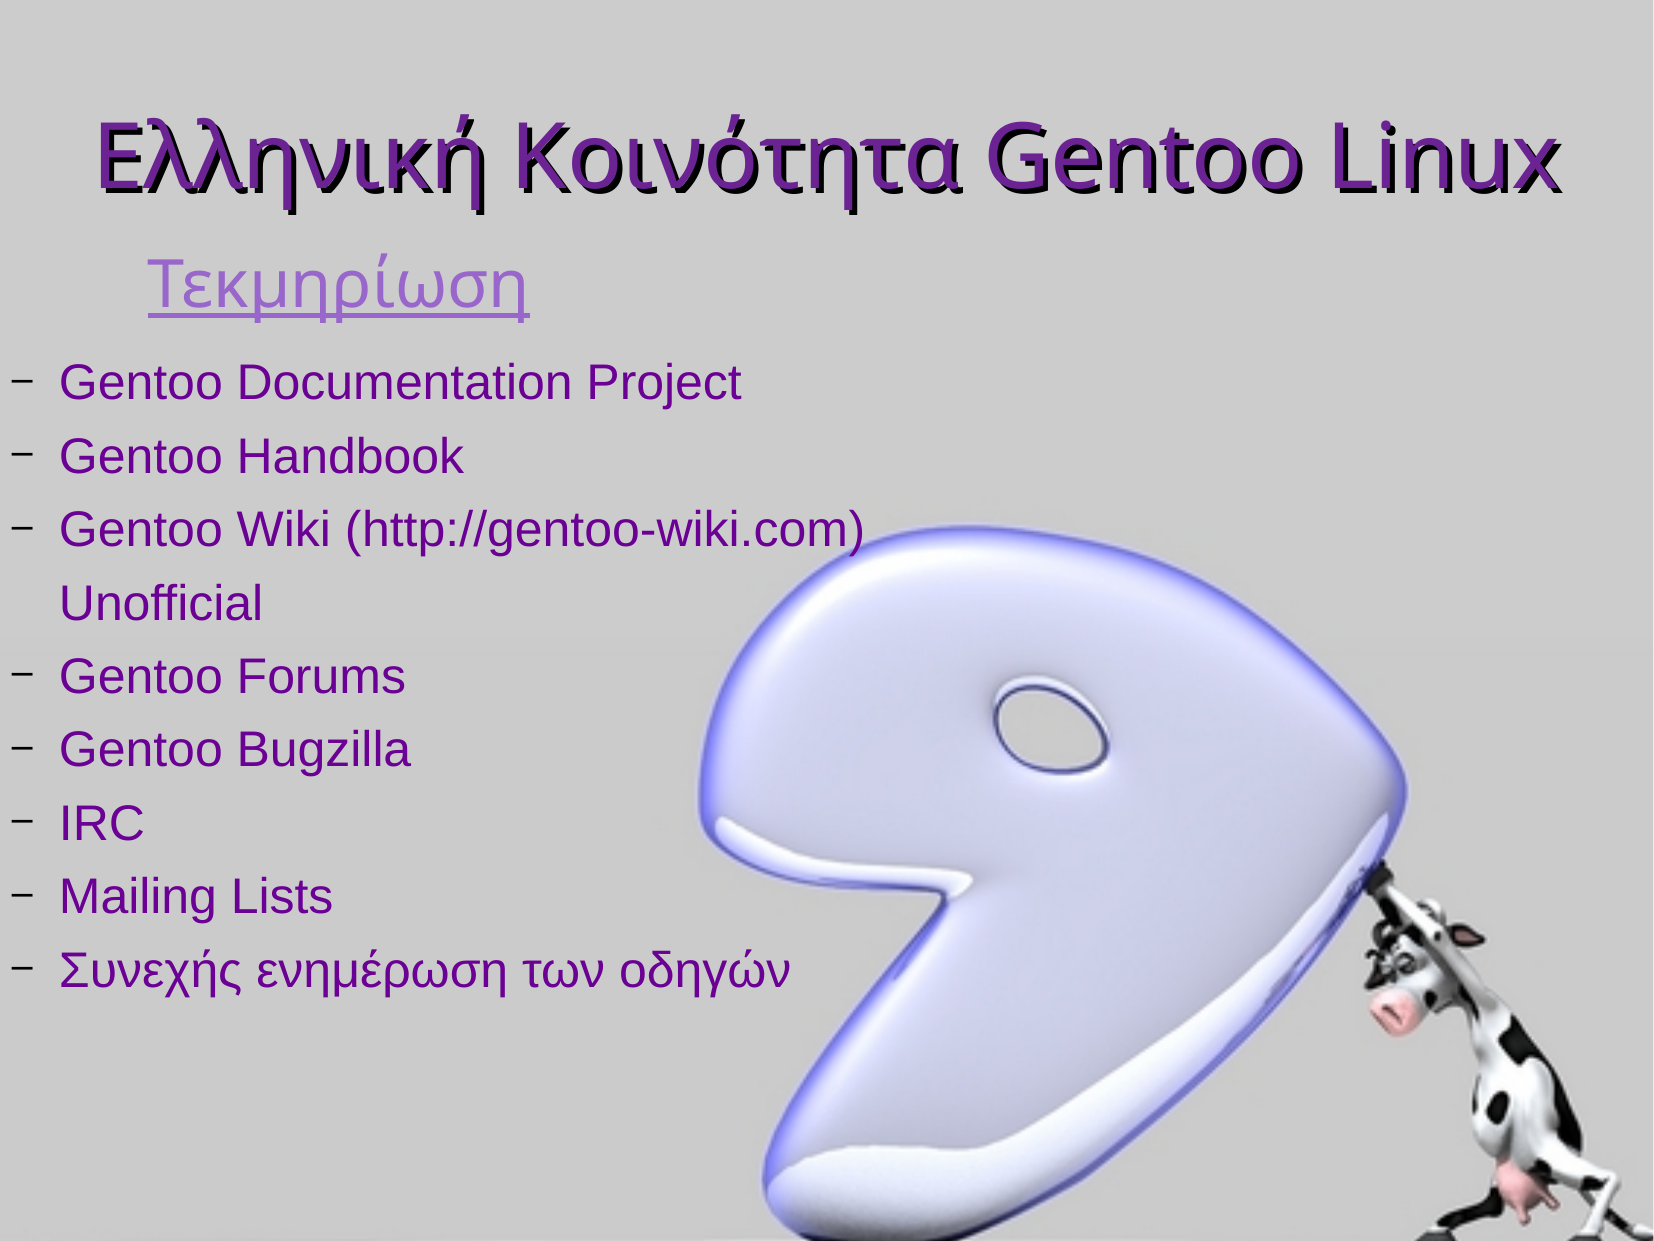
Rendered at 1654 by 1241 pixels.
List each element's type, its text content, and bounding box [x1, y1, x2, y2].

list Τεκμηρίωση [147, 236, 739, 331]
title Ελληνική Κοινότητα Gentoo Linux [83, 49, 1572, 258]
picture [0, 0, 1654, 1241]
list Gentoo Documentation Project Gentoo Handbook Gentoo Wiki (http://gentoo-wiki.com) Unofficial Gentoo Forums Gentoo Bugzilla IRC Mailing Lists Συνεχής ενημέρωση των οδηγών [0, 354, 1418, 1173]
